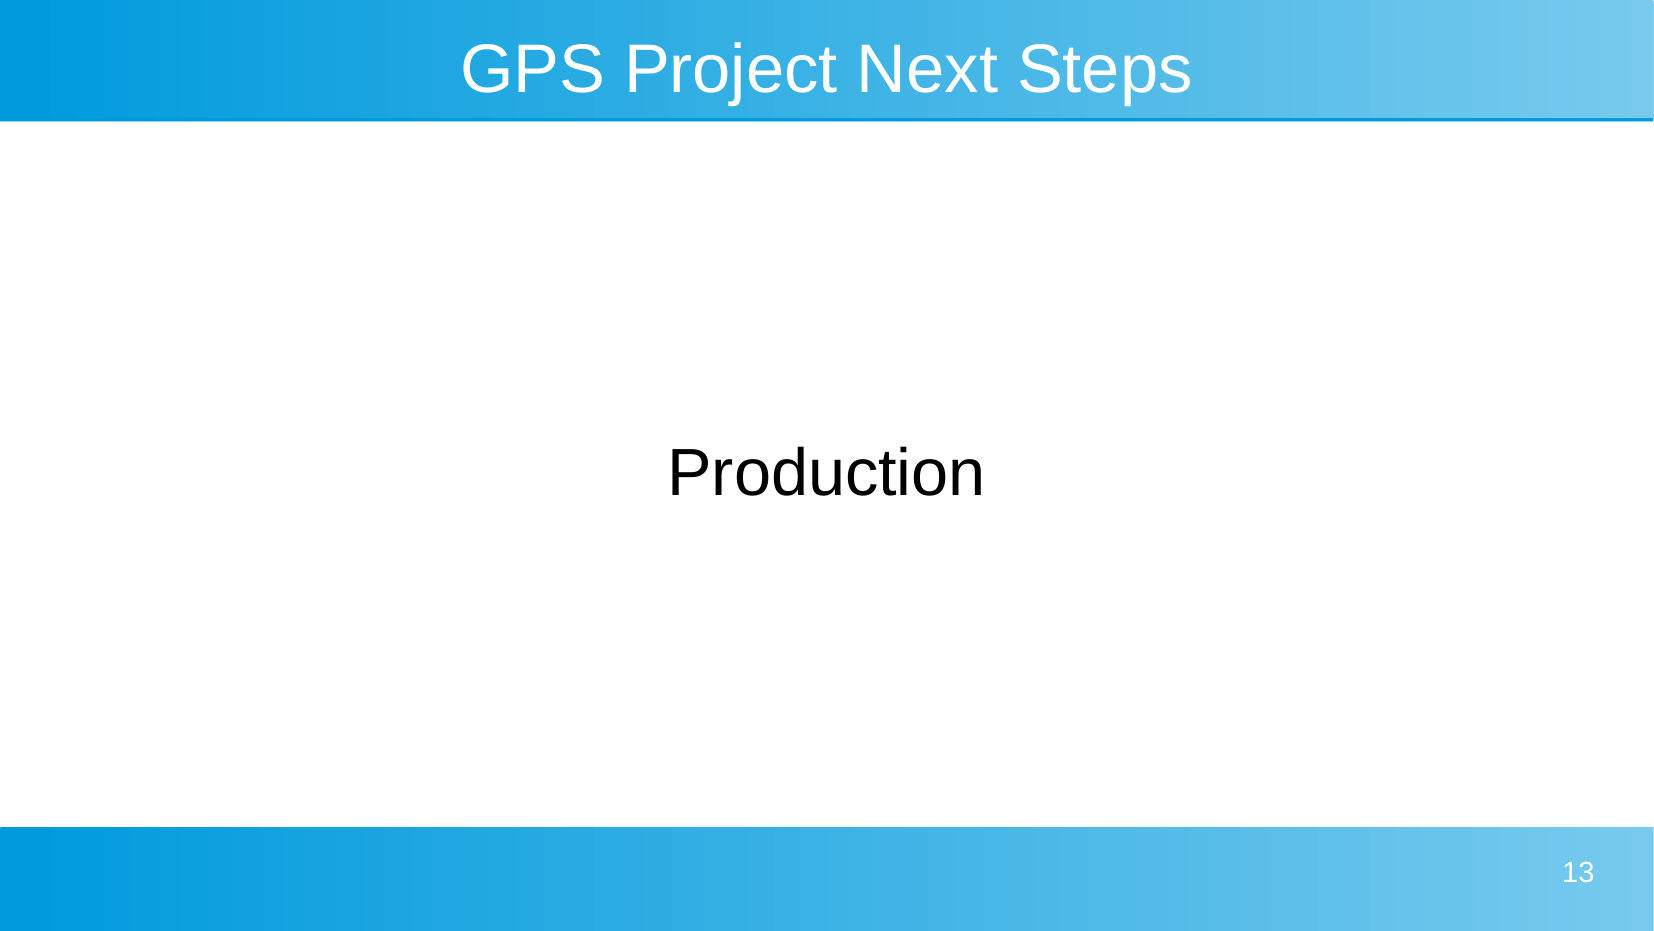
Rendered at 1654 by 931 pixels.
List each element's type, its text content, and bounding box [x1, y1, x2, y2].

title GPS Project Next Steps [59, 29, 1595, 108]
subtitle Production [59, 177, 1595, 768]
